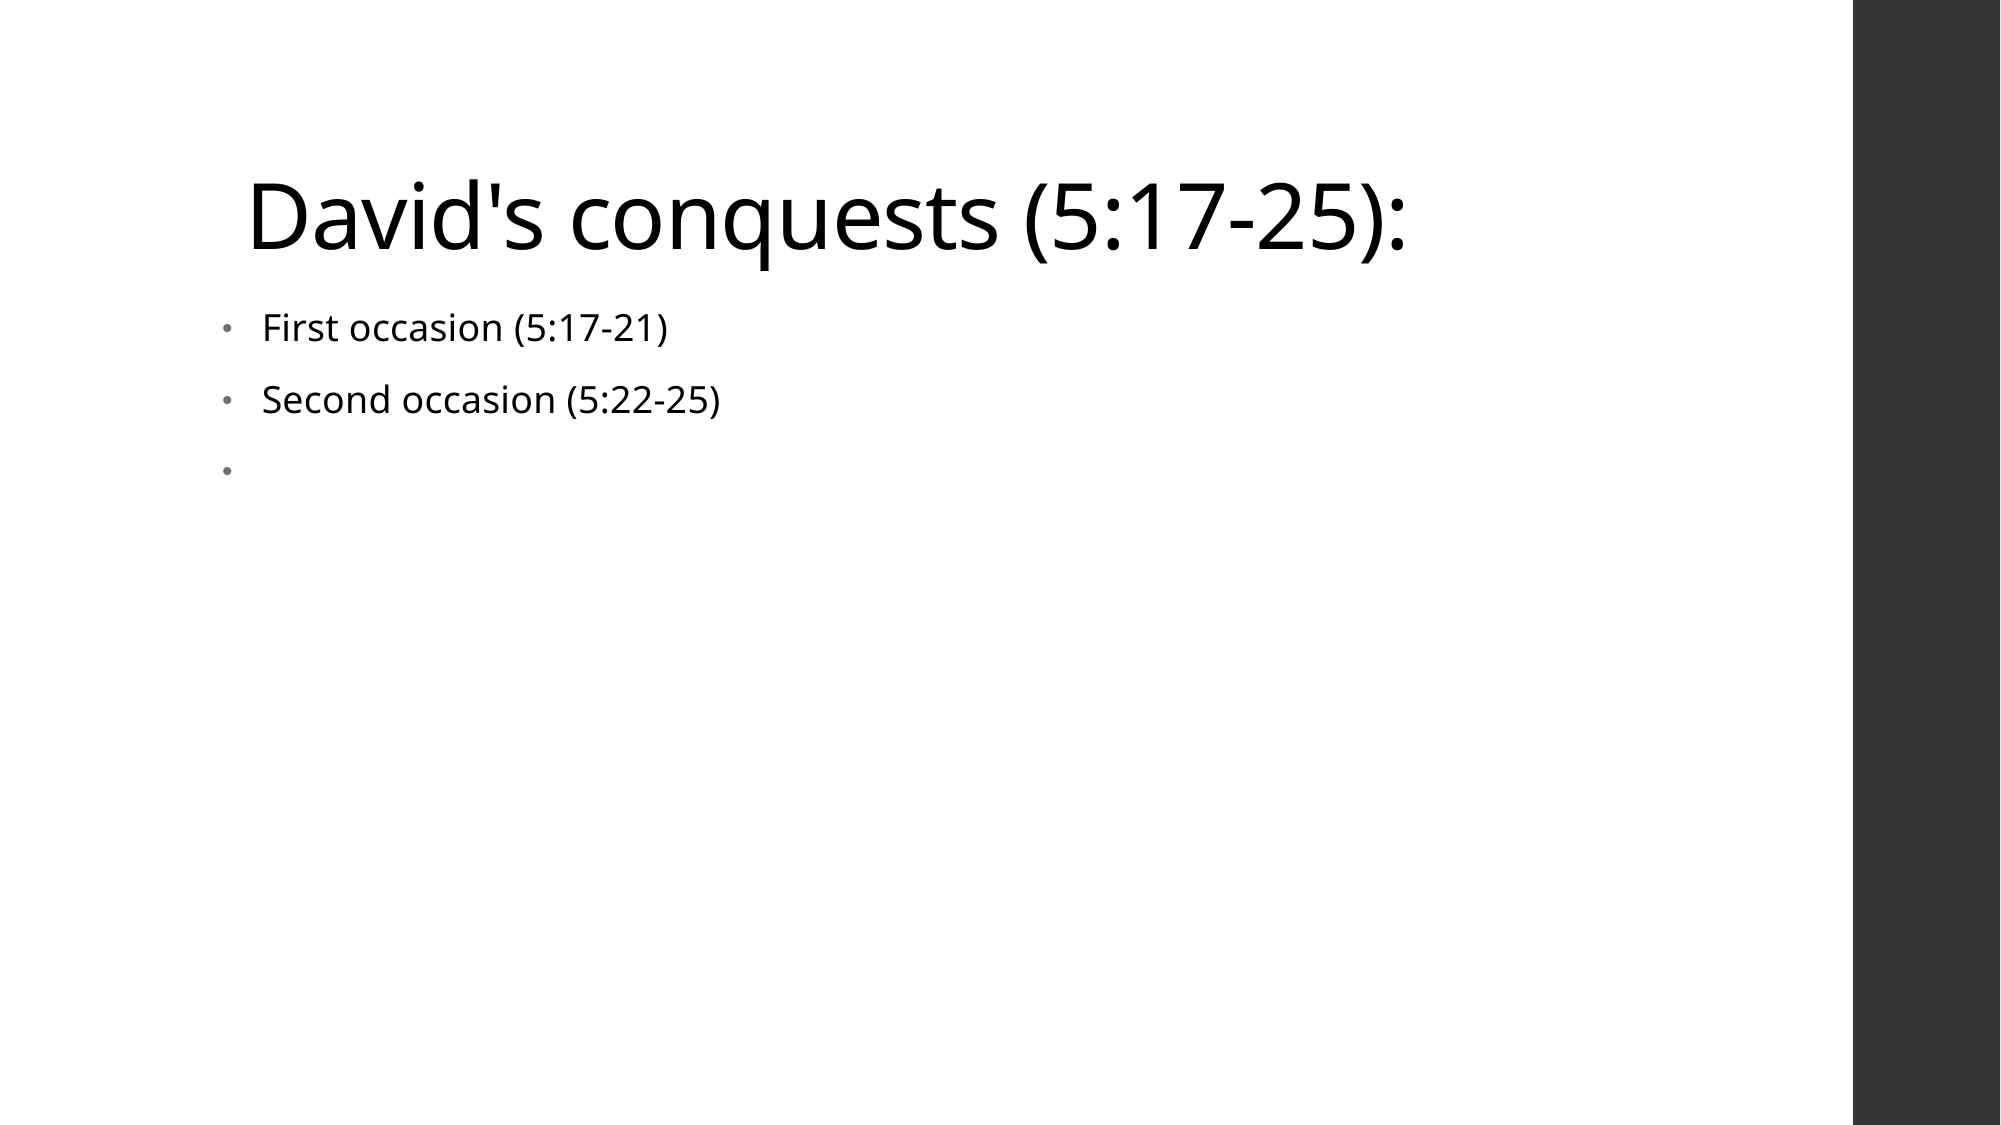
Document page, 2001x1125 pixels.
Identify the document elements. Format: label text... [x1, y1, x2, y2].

title David's conquests (5:17-25): [206, 60, 1797, 278]
list First occasion (5:17-21) Second occasion (5:22-25) [206, 299, 1617, 1014]
